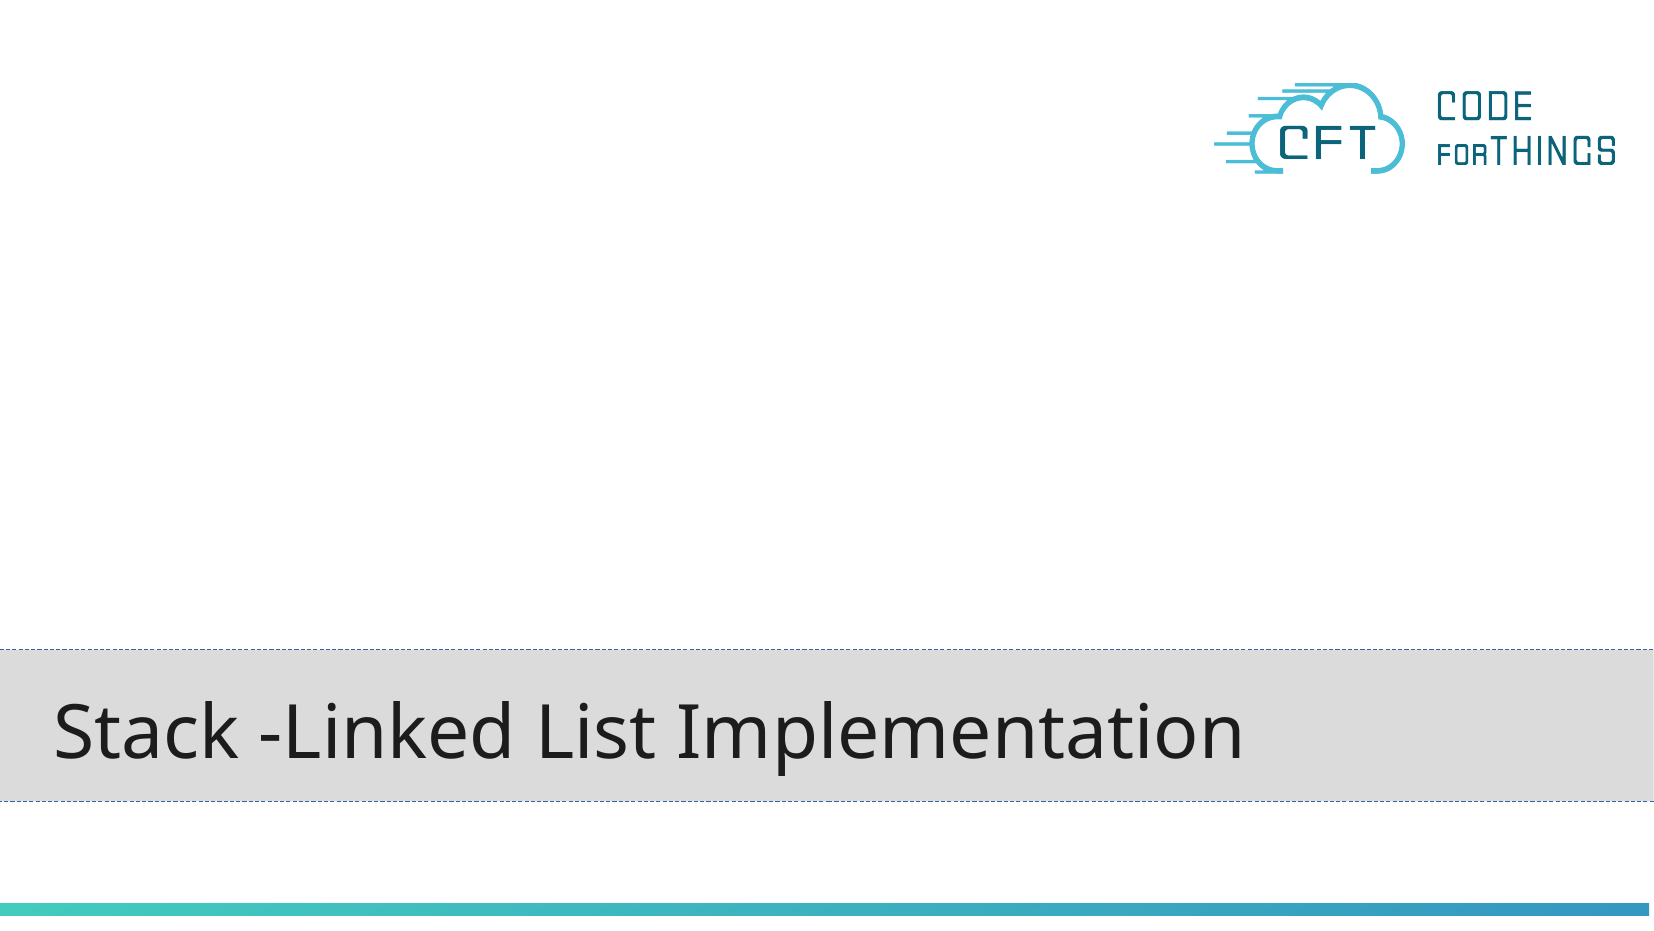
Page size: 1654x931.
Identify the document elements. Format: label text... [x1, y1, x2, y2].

picture [1214, 83, 1615, 174]
title Stack -Linked List Implementation [53, 626, 1642, 832]
